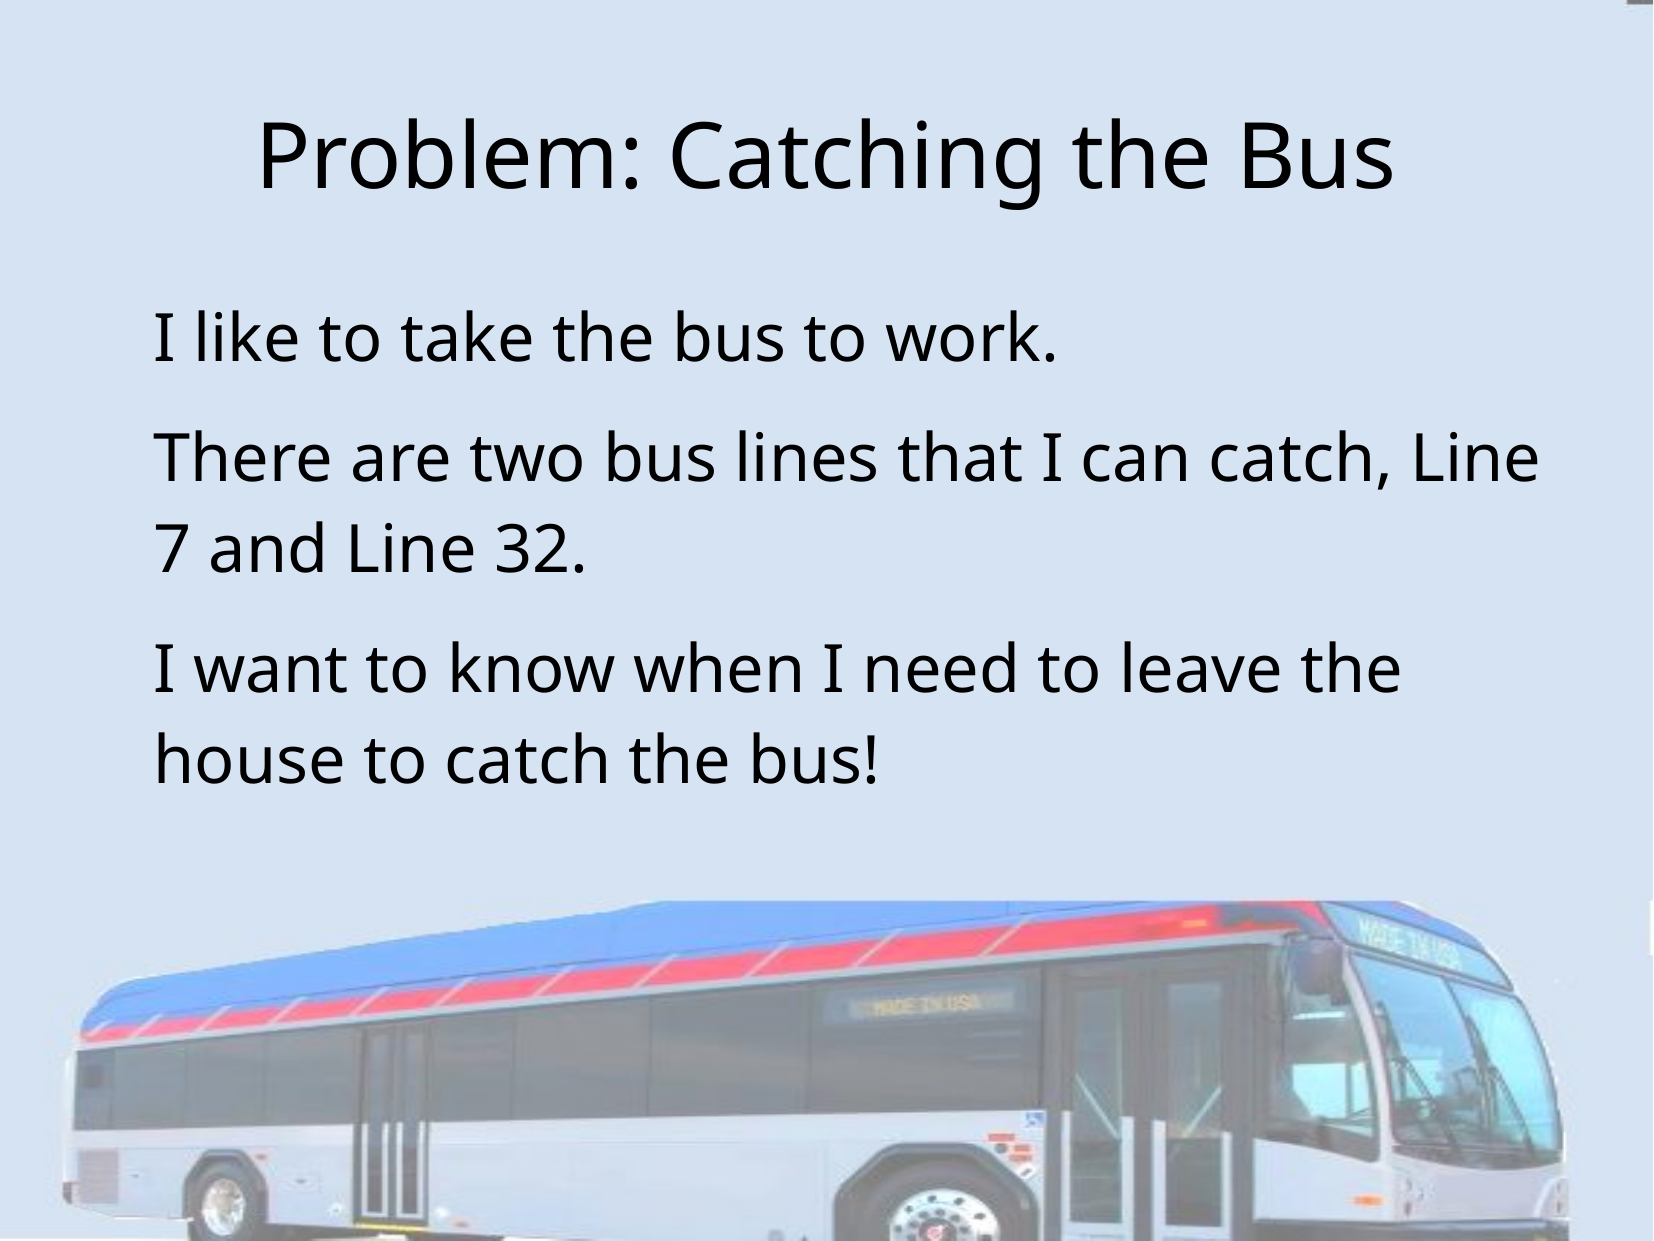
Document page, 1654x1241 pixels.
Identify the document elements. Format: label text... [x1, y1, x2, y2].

picture [0, 0, 1654, 1241]
title Problem: Catching the Bus [82, 49, 1571, 257]
list I like to take the bus to work. There are two bus lines that I can catch, Line 7 and Line 32. I want to know when I need to leave the house to catch the bus! [82, 290, 1571, 1010]
